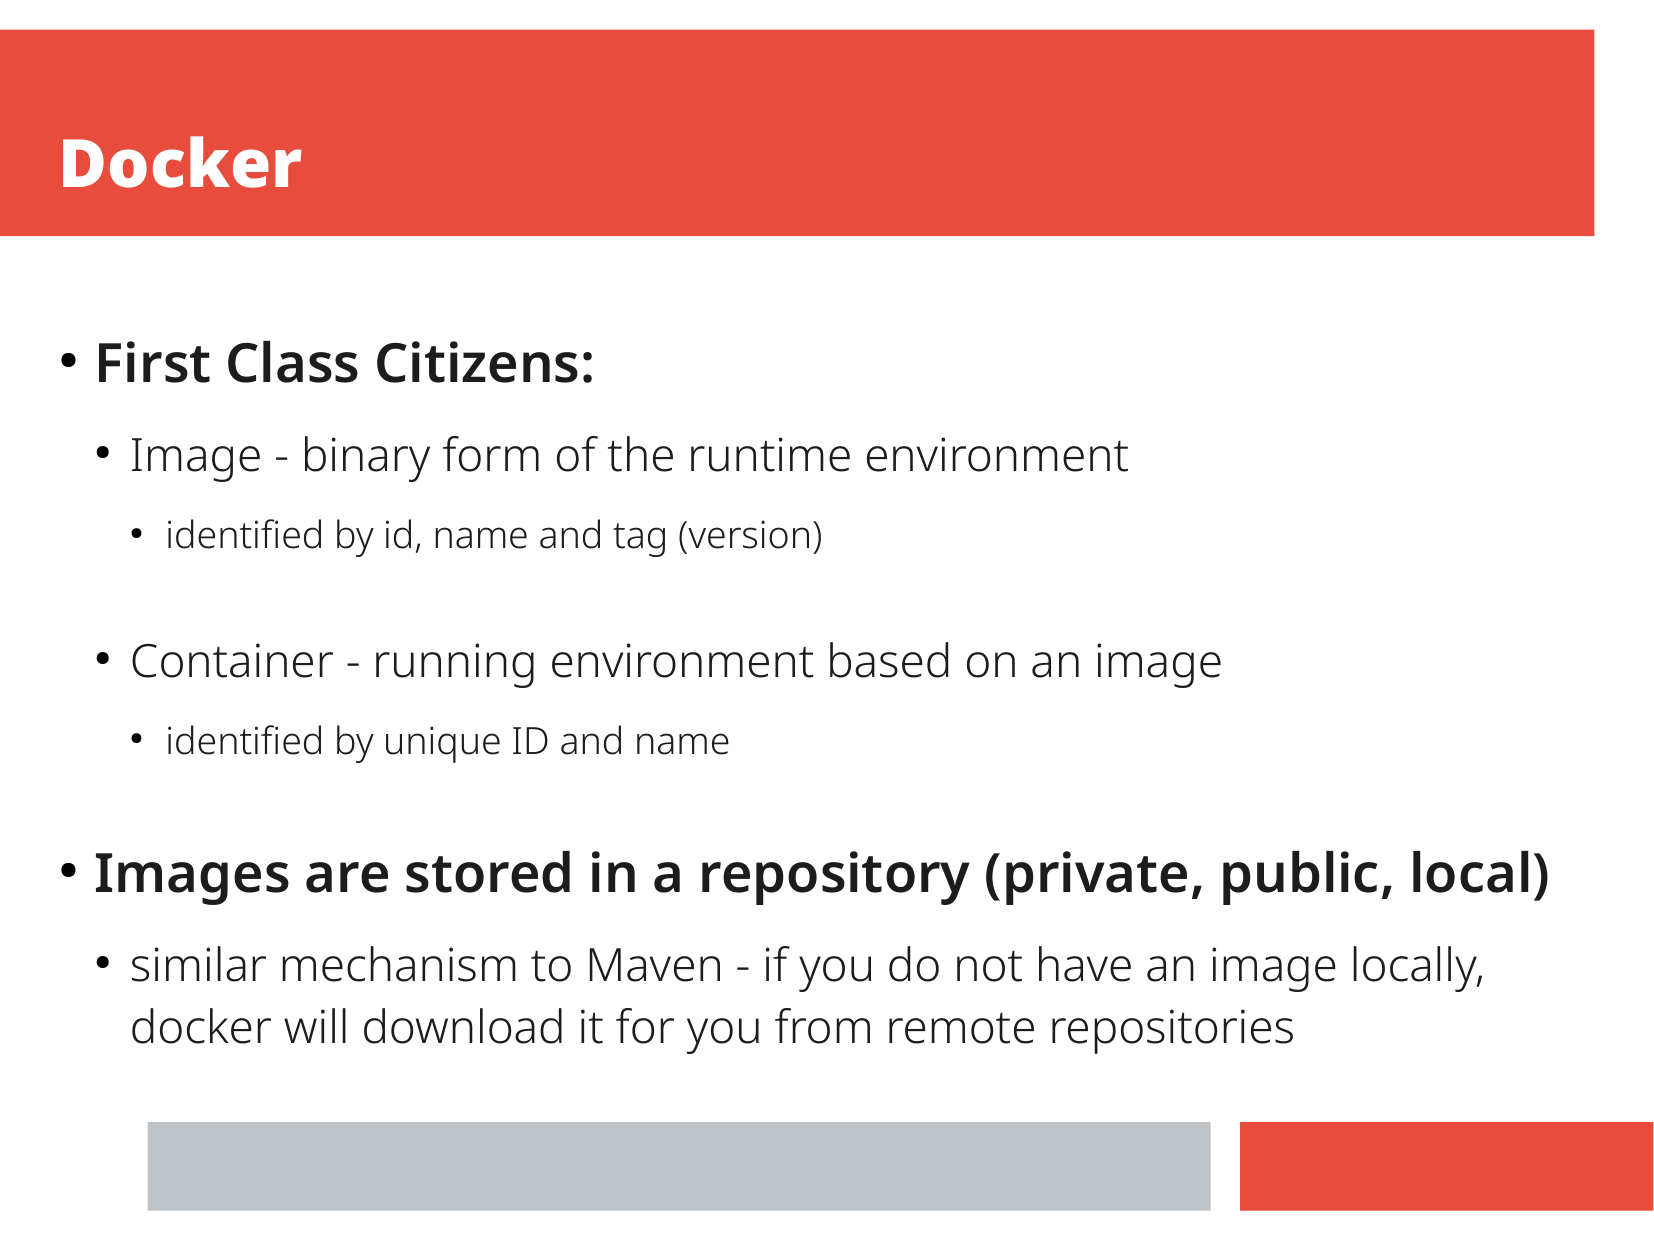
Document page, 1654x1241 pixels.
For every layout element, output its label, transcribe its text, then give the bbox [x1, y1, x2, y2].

title Docker [59, 59, 1595, 207]
list First Class Citizens: Image - binary form of the runtime environment identified by id, name and tag (version) Container - running environment based on an image identified by unique ID and name Images are stored in a repository (private, public, local) similar mechanism to Maven - if you do not have an image locally, docker will download it for you from remote repositories [59, 324, 1565, 1093]
